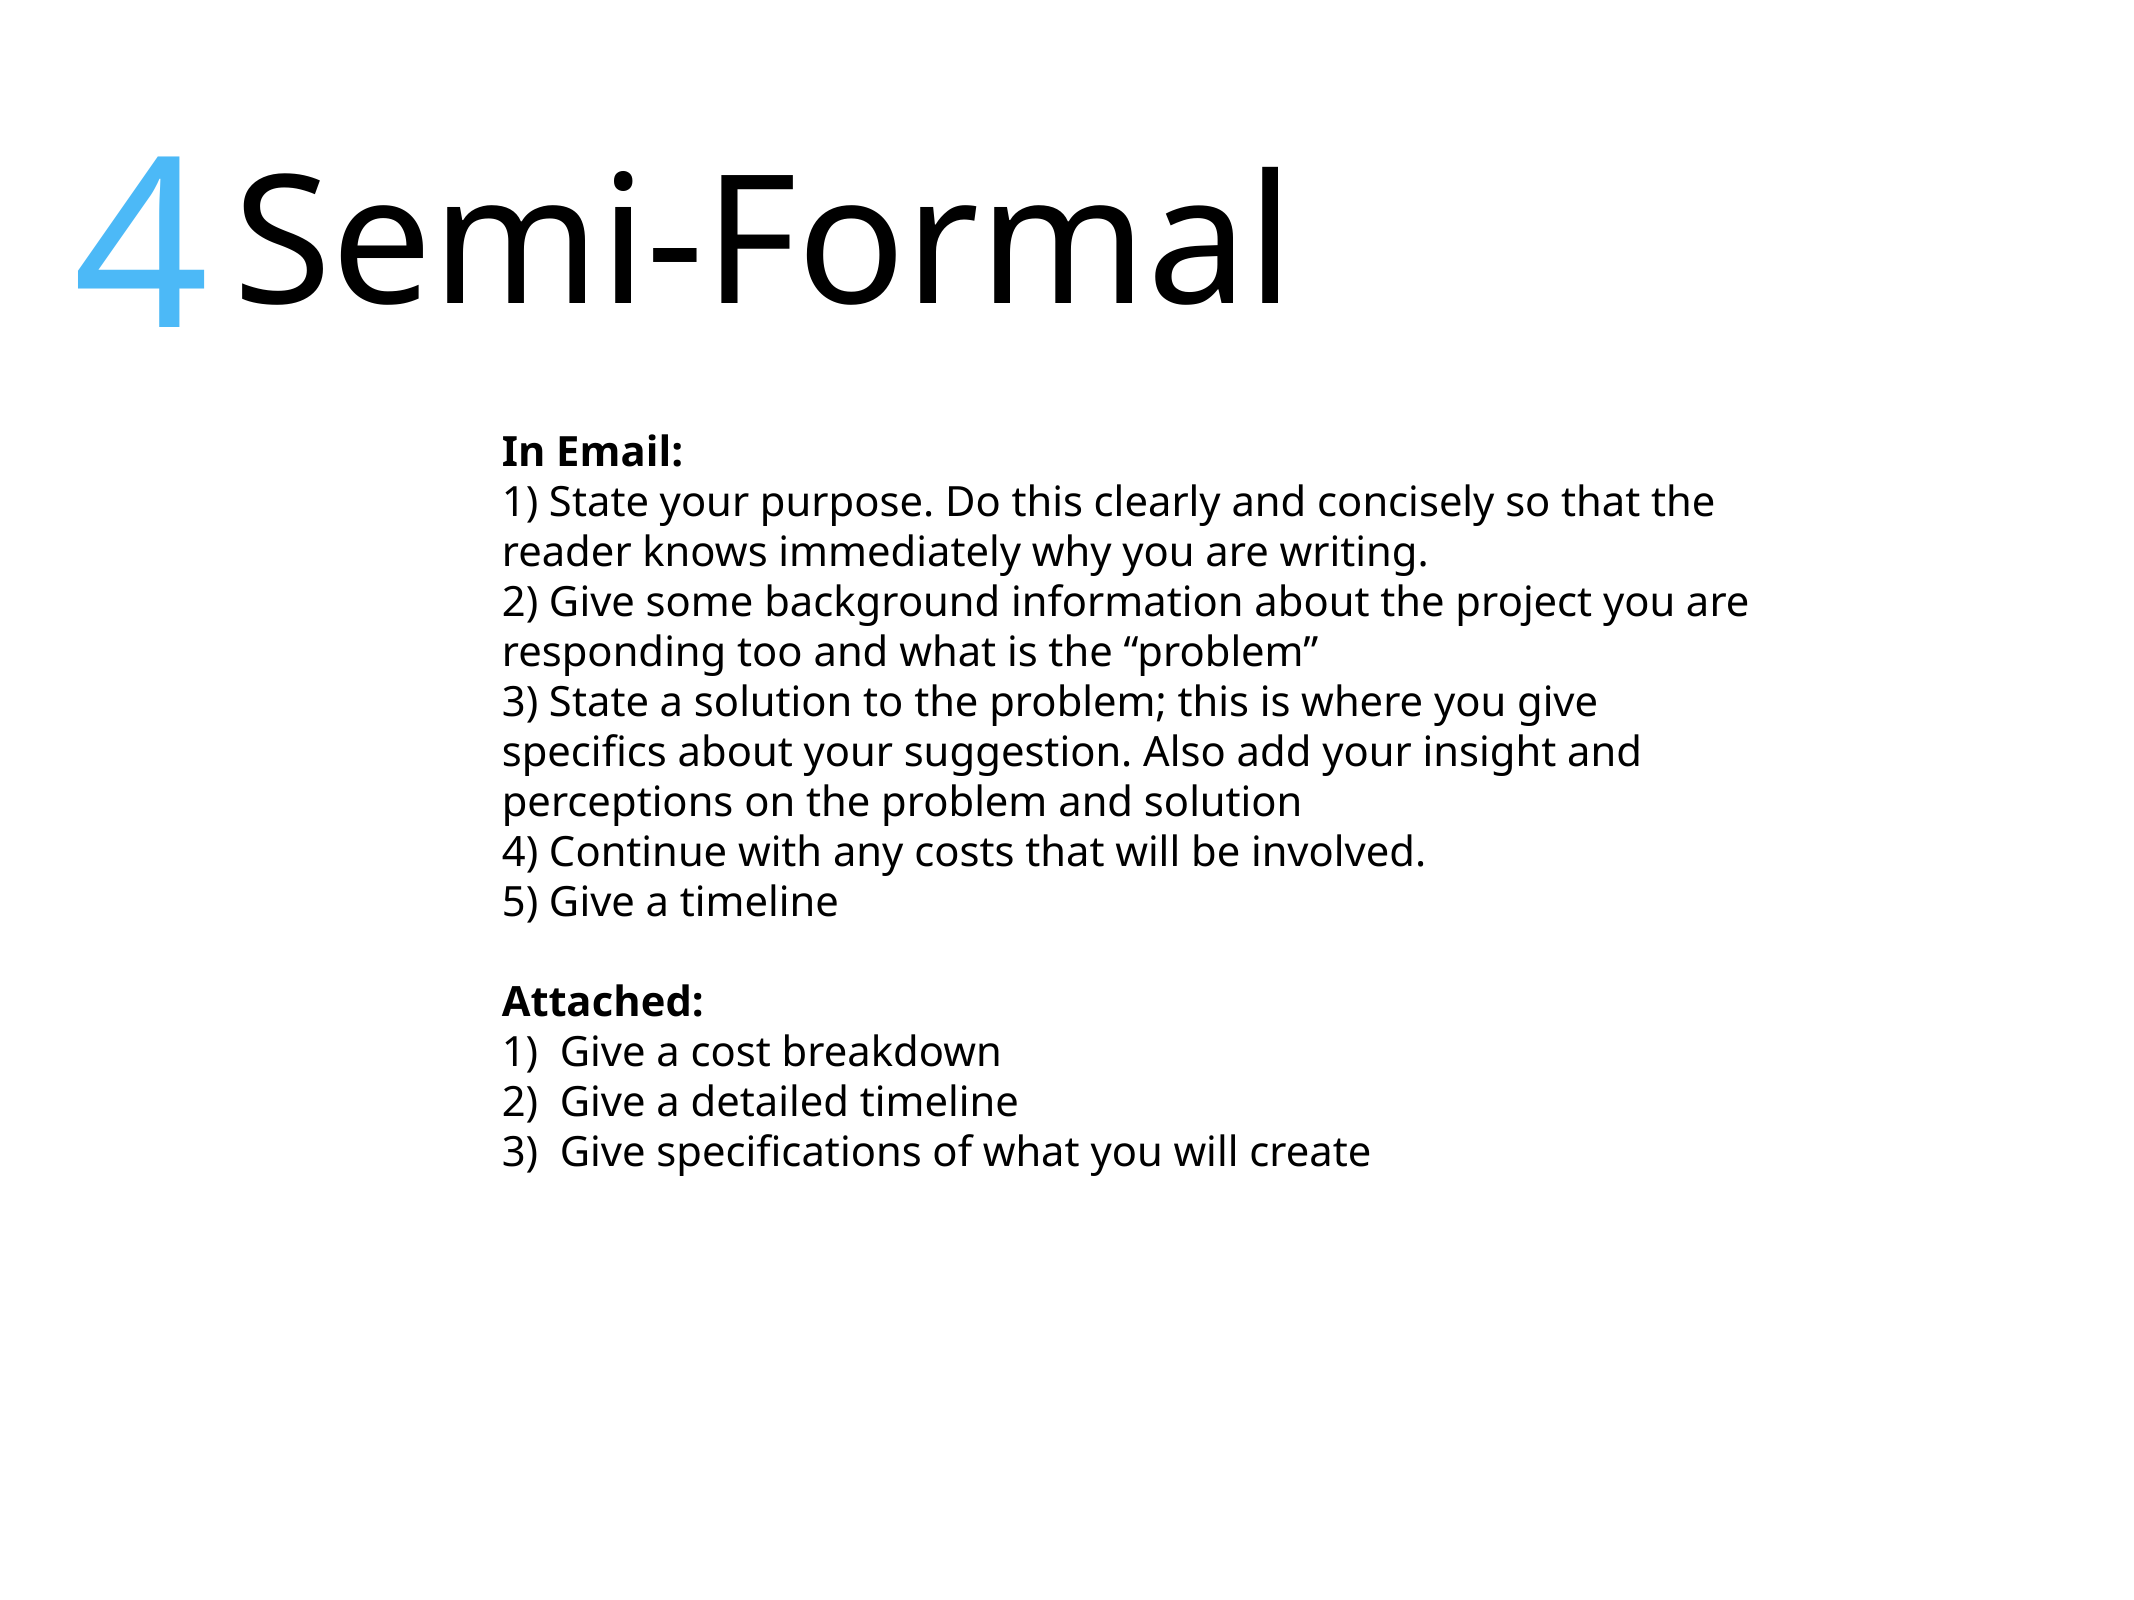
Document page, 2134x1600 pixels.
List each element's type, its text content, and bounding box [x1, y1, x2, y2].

text_box Semi-Formal [225, 116, 1493, 349]
text_box In Email: 1) State your purpose. Do this clearly and concisely so that the reader knows immediately why you are writing. 2) Give some background information about the project you are responding too and what is the “problem” 3) State a solution to the problem; this is where you give specifics about your suggestion. Also add your insight and perceptions on the problem and solution 4) Continue with any costs that will be involved. 5) Give a timeline Attached: Give a cost breakdown Give a detailed timeline Give specifications of what you will create [493, 416, 1761, 1184]
text_box 4 [65, 81, 218, 384]
